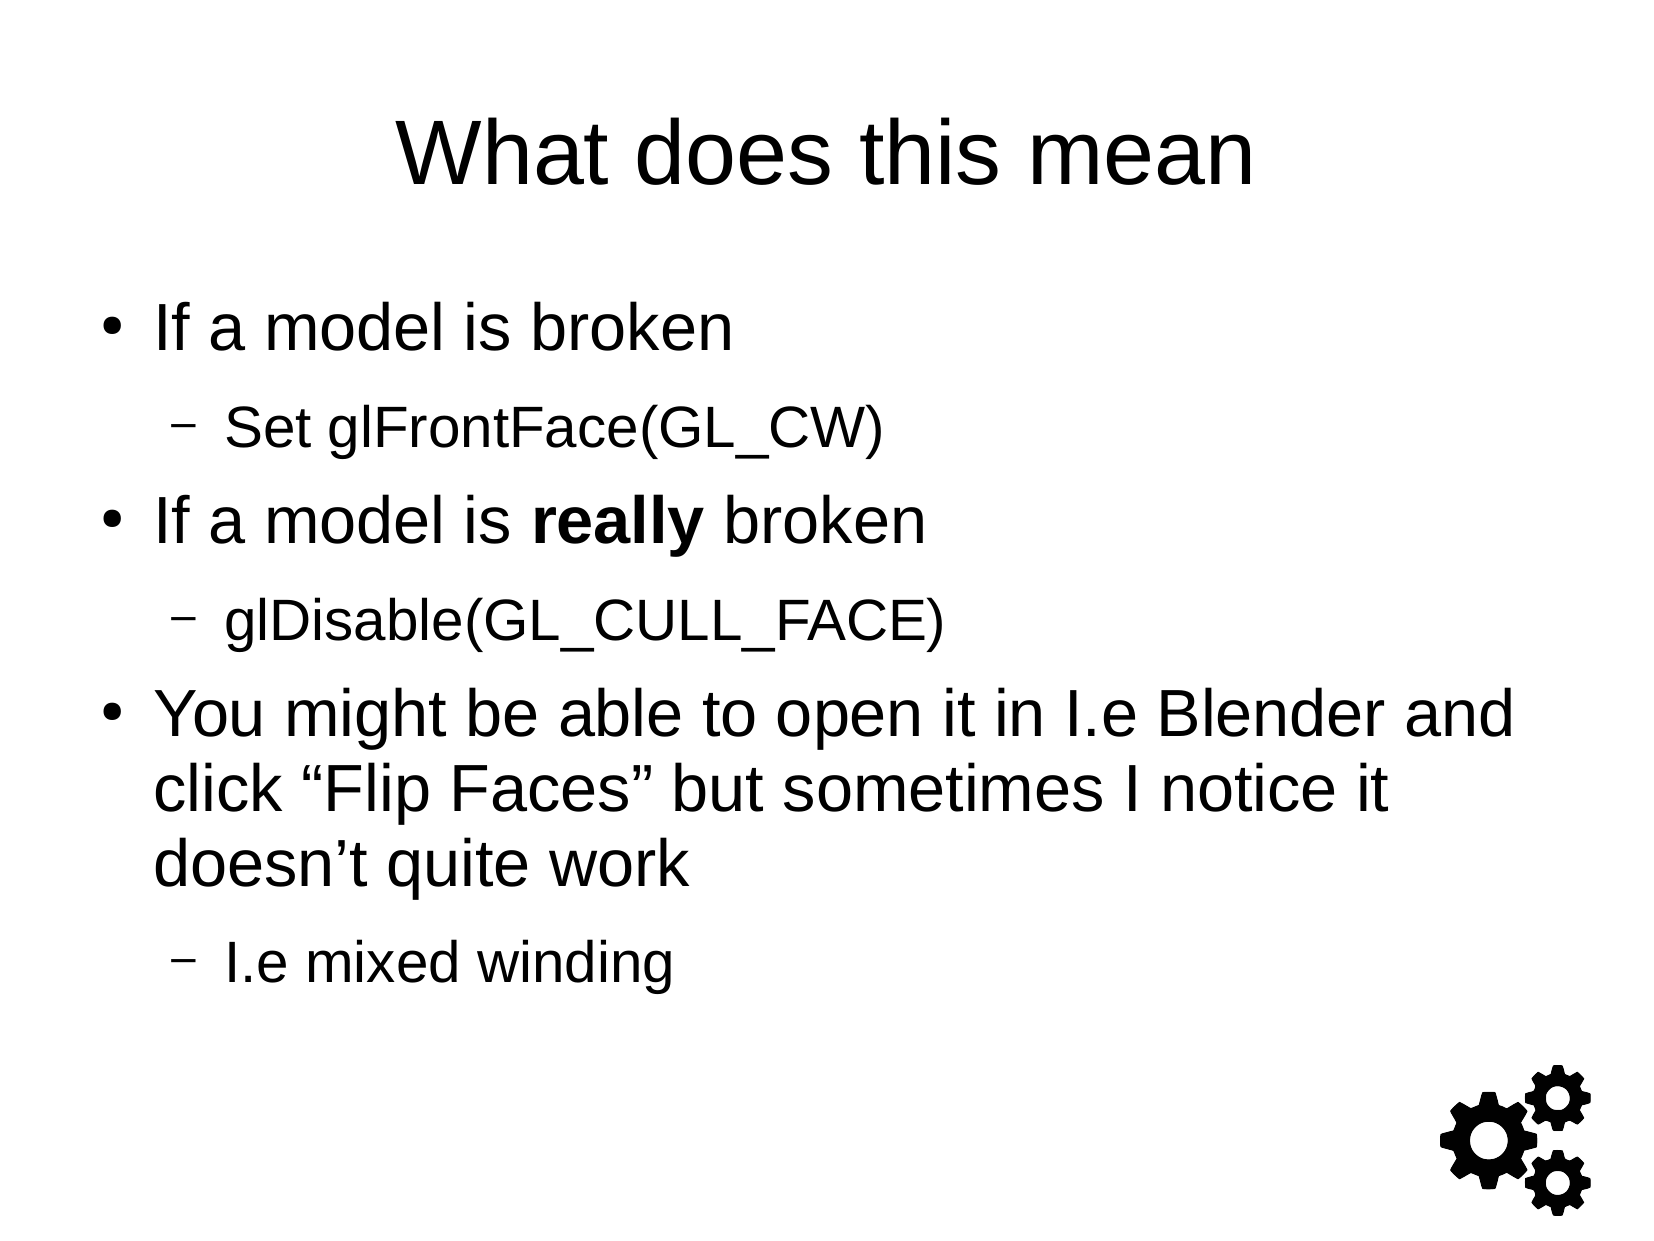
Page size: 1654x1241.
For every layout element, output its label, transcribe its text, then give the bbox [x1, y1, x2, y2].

title What does this mean [82, 49, 1571, 257]
list If a model is broken Set glFrontFace(GL_CW) If a model is really broken glDisable(GL_CULL_FACE) You might be able to open it in I.e Blender and click “Flip Faces” but sometimes I notice it doesn’t quite work I.e mixed winding [82, 290, 1571, 1010]
picture [1440, 1065, 1591, 1216]
